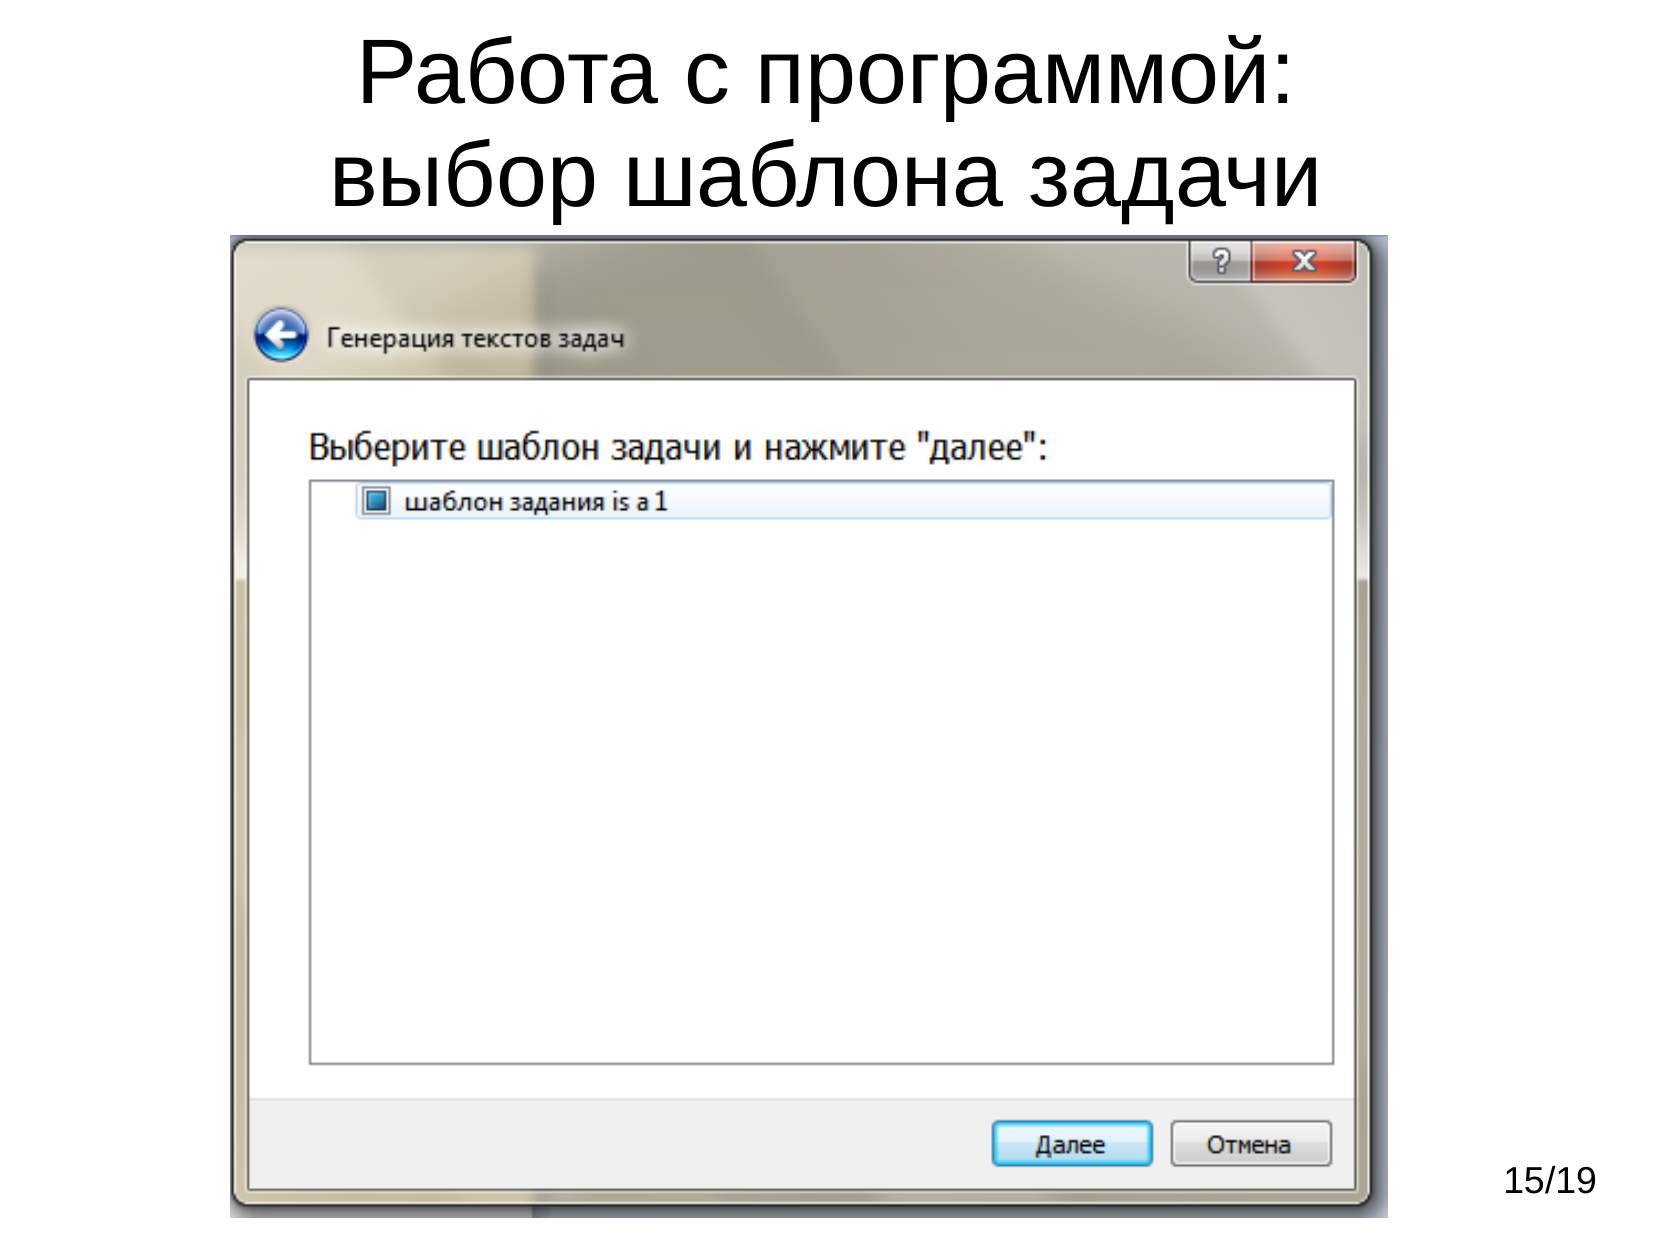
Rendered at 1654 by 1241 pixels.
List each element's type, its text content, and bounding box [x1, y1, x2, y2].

title Работа с программой: выбор шаблона задачи [82, 19, 1571, 227]
text_box <номер>/19 [1476, 1151, 1625, 1241]
picture [230, 235, 1388, 1219]
